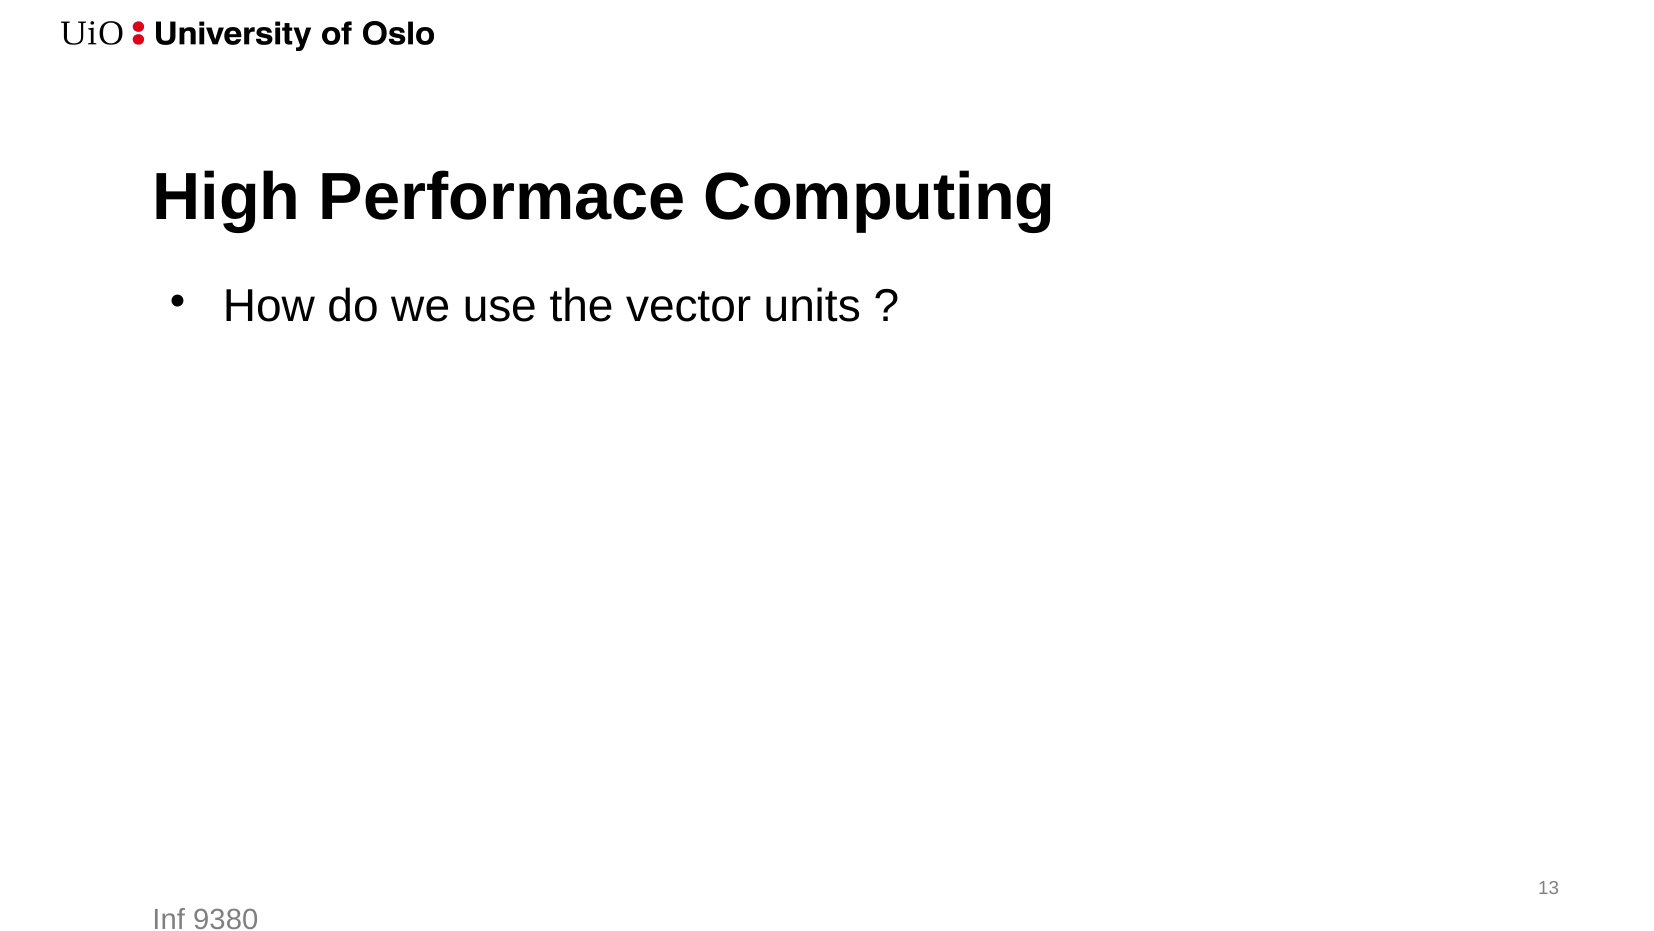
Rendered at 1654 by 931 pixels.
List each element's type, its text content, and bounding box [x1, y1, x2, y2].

text_box <nummer> [1450, 868, 1574, 930]
picture [61, 21, 434, 51]
text_box Inf 9380 [137, 893, 755, 930]
text_box How do we use the vector units ? [137, 268, 1571, 826]
text_box High Performace Computing [137, 115, 1571, 268]
